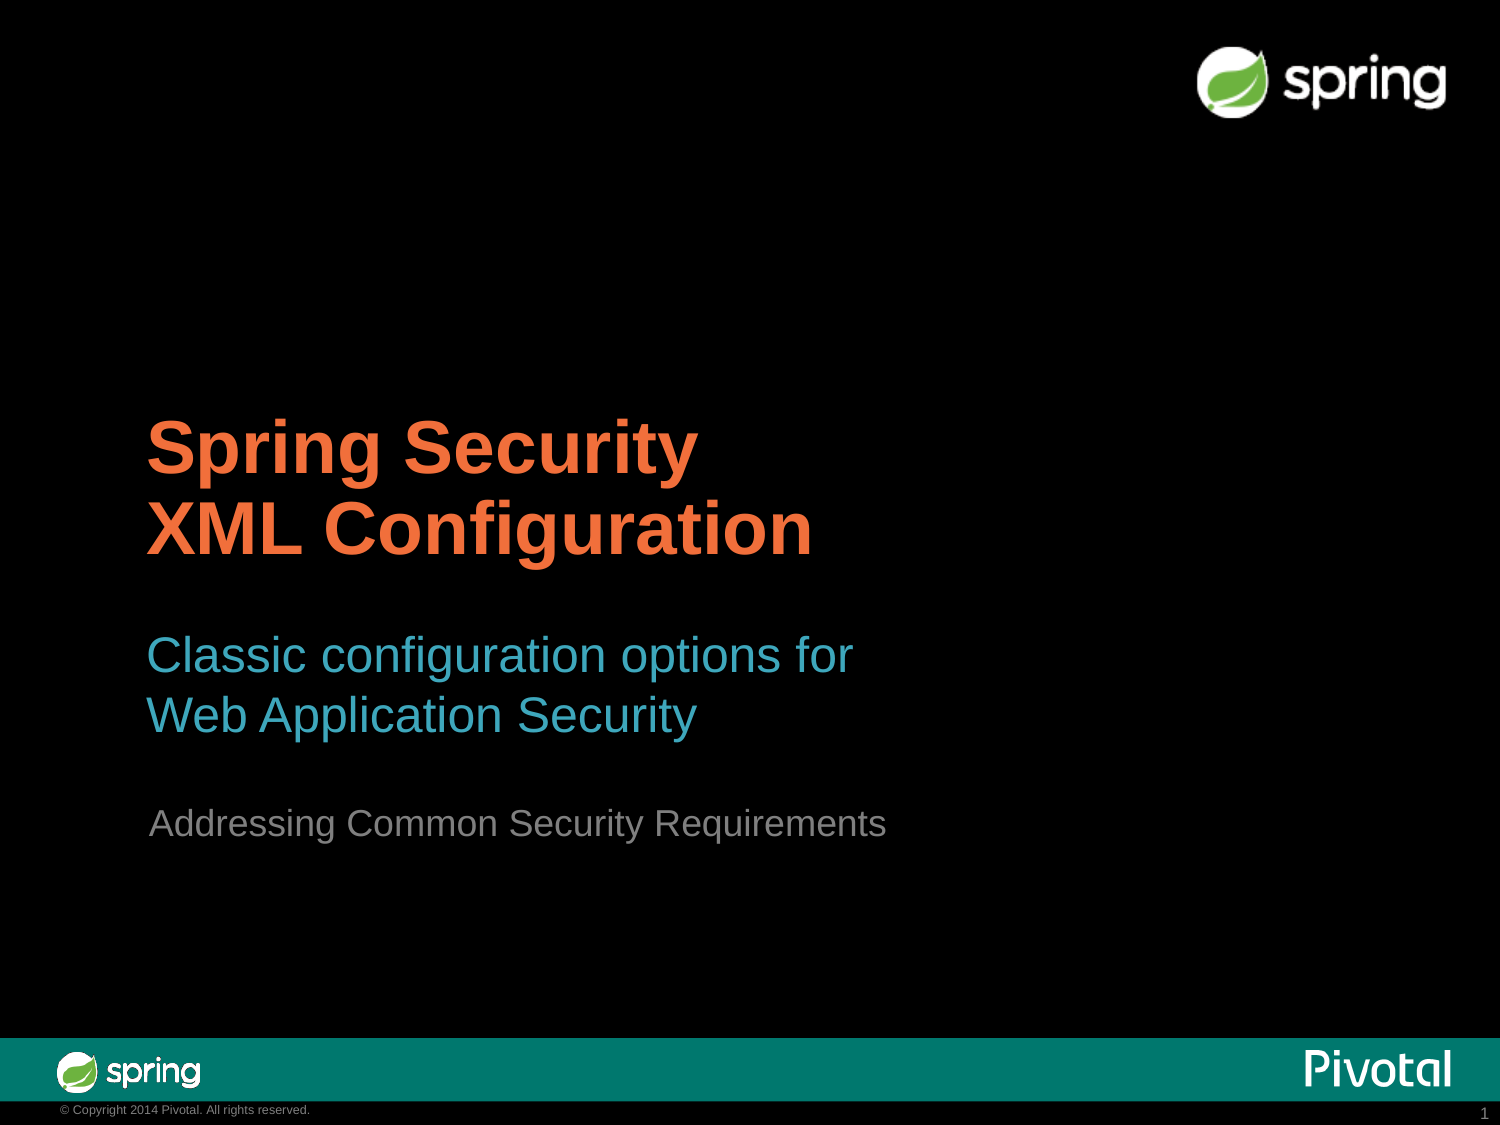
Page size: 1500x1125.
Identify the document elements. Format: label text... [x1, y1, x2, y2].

list Addressing Common Security Requirements [148, 798, 974, 845]
picture [1304, 1047, 1452, 1090]
picture [32, 1041, 210, 1103]
title Spring Security XML Configuration [146, 405, 866, 571]
picture [1155, 28, 1465, 136]
text_box Classic configuration options for Web Application Security [146, 622, 1139, 743]
